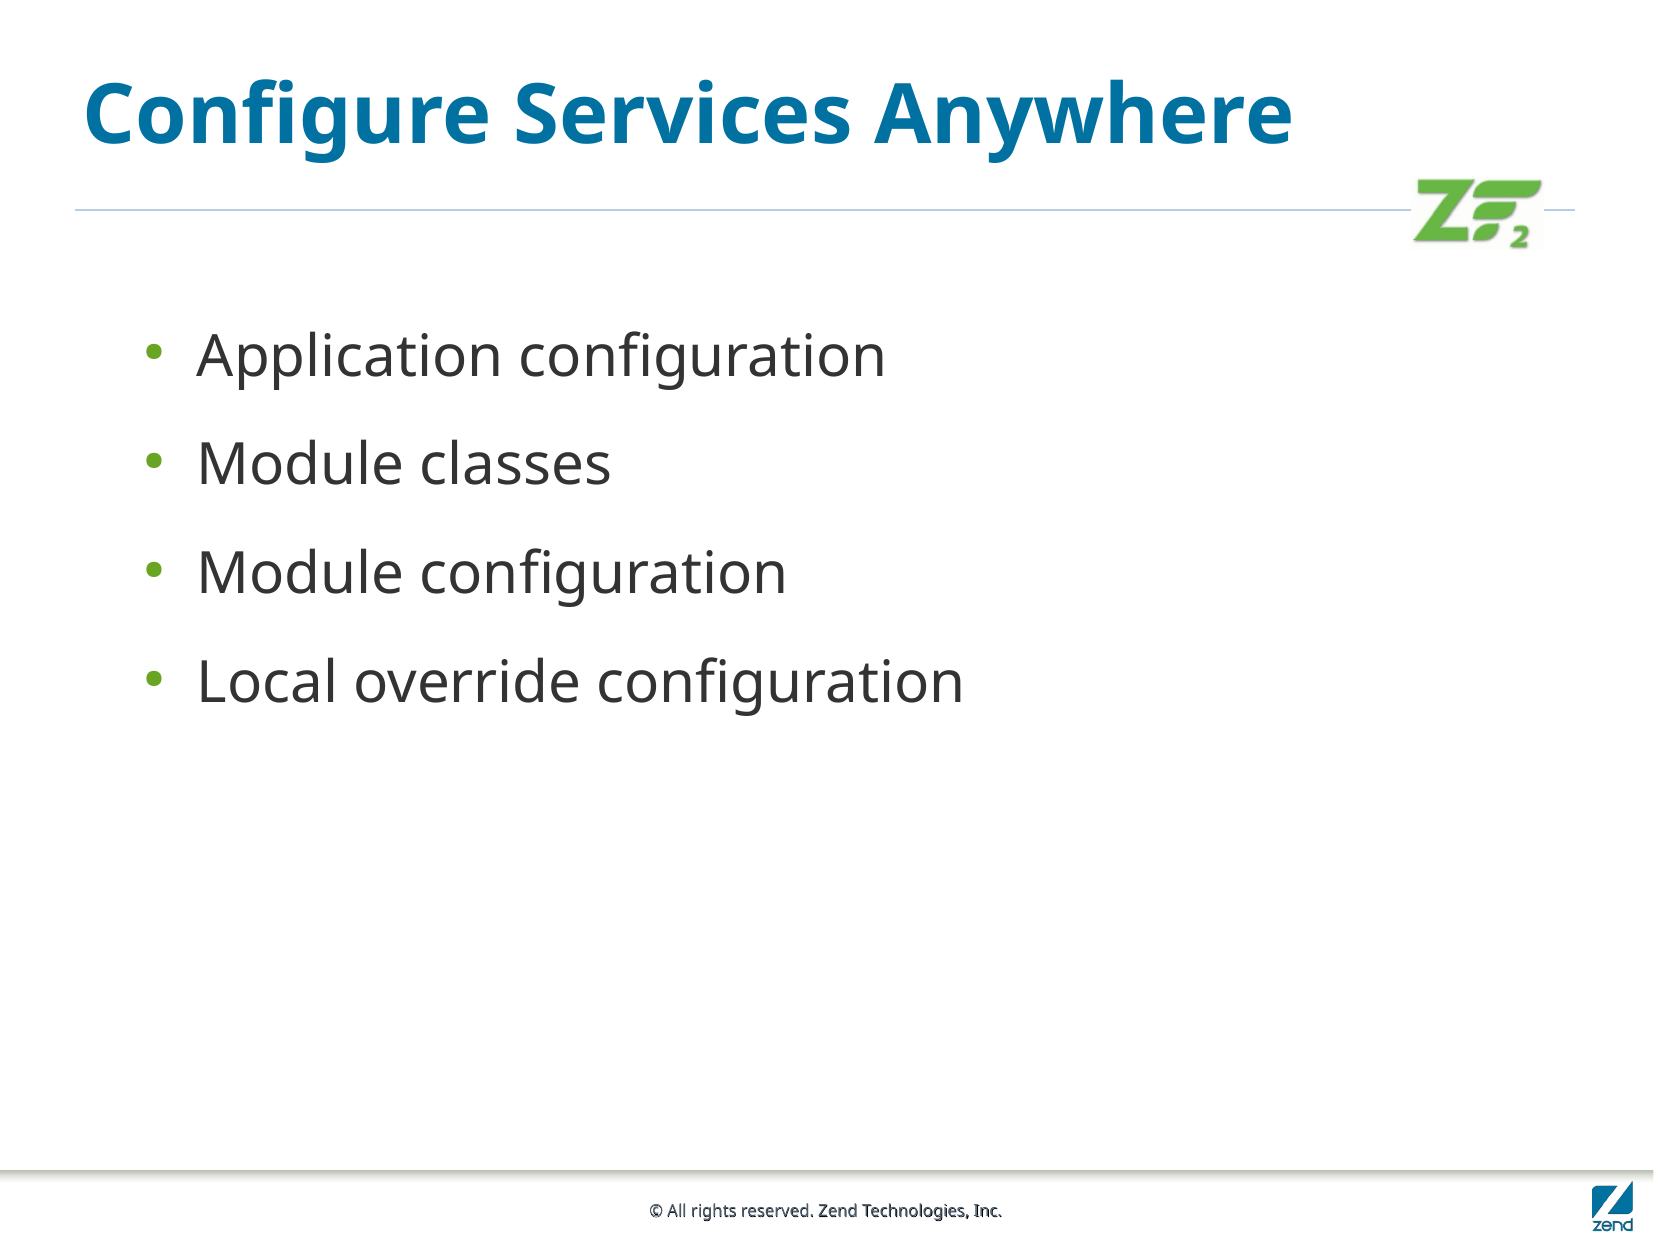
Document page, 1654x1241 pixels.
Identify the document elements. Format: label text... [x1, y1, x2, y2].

picture [1411, 177, 1544, 250]
list Application configuration Module classes Module configuration Local override configuration [126, 313, 1571, 1070]
picture [0, 1170, 1654, 1232]
title Configure Services Anywhere [82, 41, 1489, 169]
